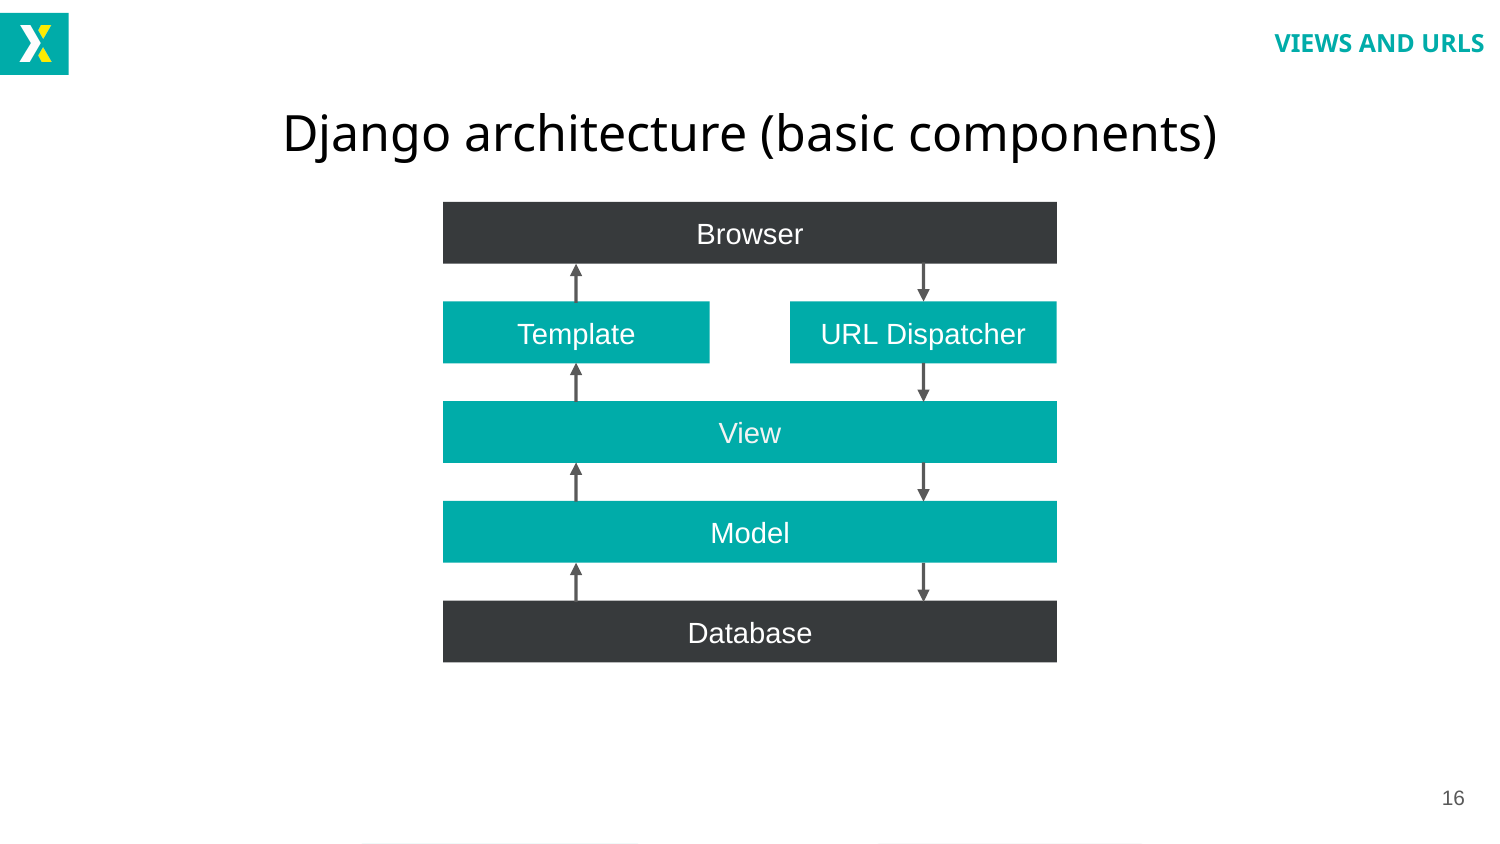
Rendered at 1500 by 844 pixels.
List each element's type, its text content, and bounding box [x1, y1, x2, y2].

slide_number <number> [1389, 764, 1480, 830]
text_box URL Dispatcher [790, 301, 1057, 364]
text_box View [443, 401, 1057, 463]
text_box Browser [443, 201, 1057, 264]
text_box Database [443, 600, 1057, 663]
picture [17, 25, 54, 62]
text_box Django architecture (basic components) [115, 86, 1385, 181]
text_box Template [443, 301, 710, 364]
text_box Model [443, 500, 1057, 563]
